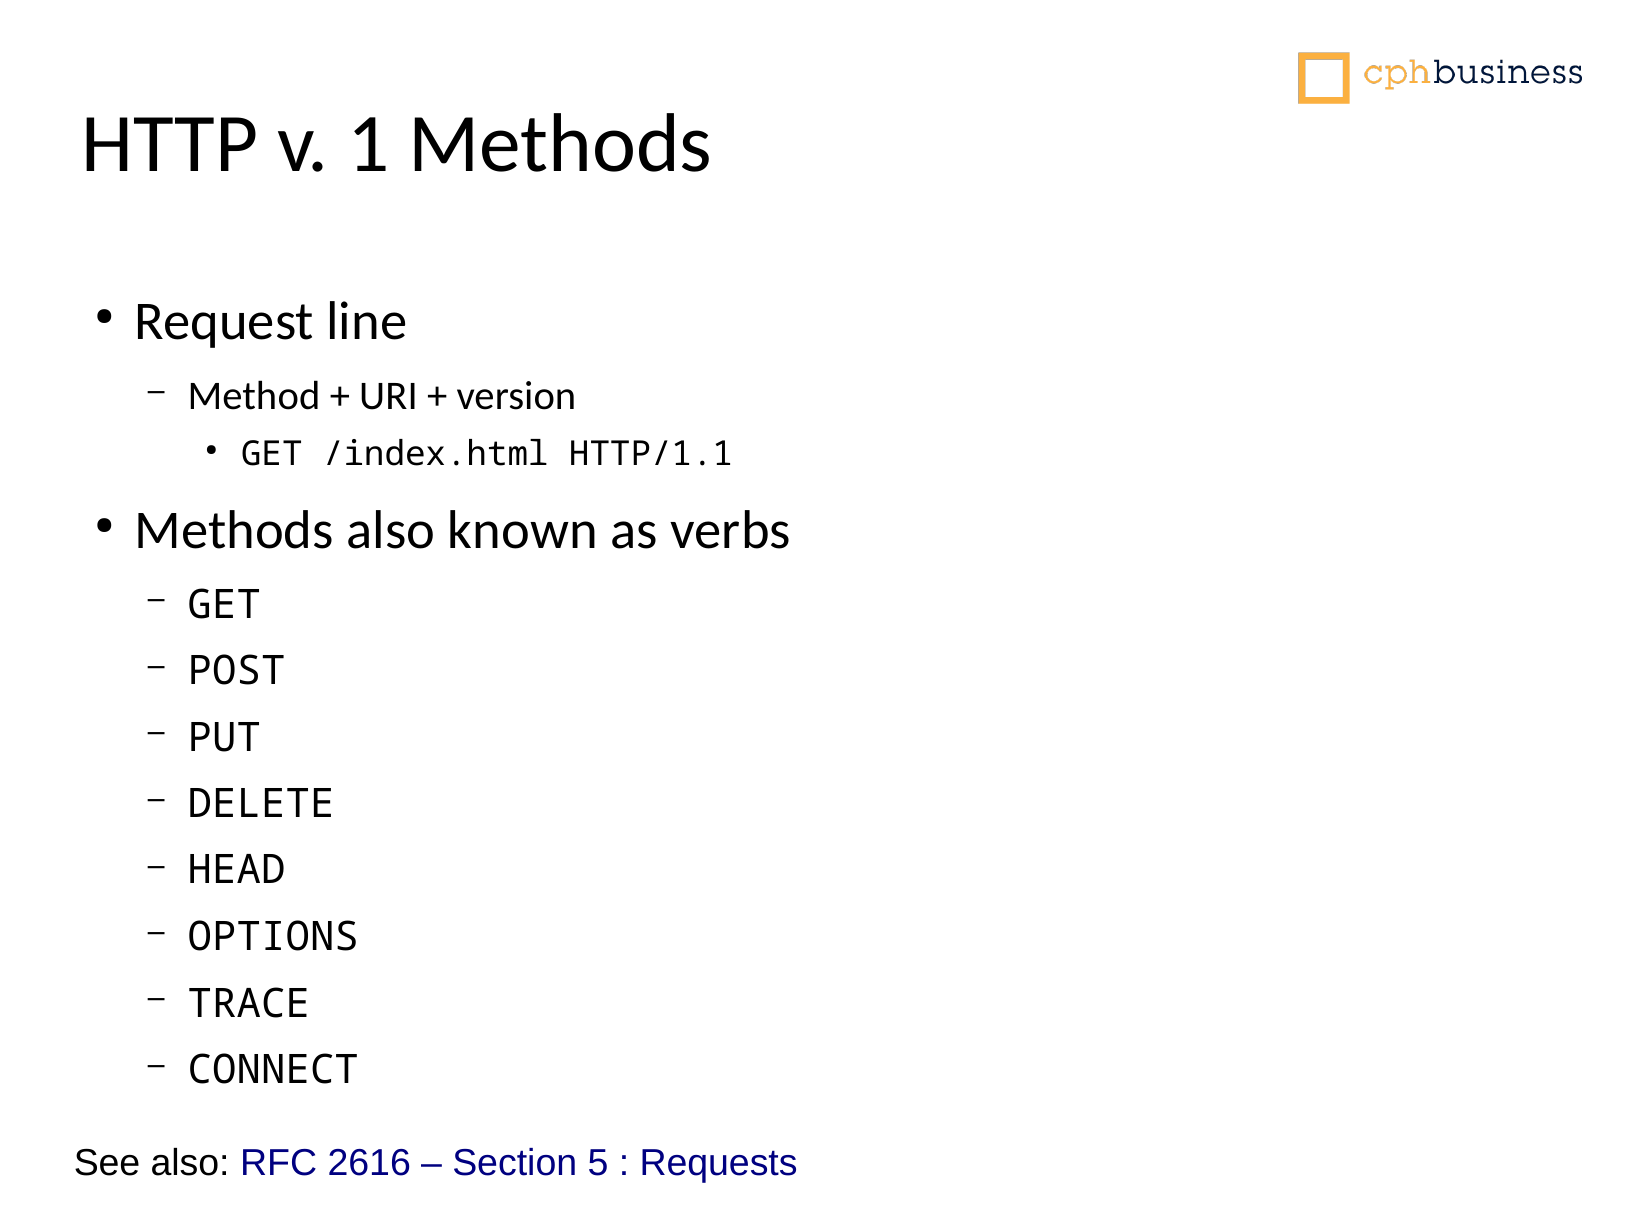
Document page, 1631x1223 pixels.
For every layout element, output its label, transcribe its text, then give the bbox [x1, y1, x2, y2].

title HTTP v. 1 Methods [81, 48, 1549, 253]
list Request line Method + URI + version GET /index.html HTTP/1.1 Methods also known as verbs GET POST PUT DELETE HEAD OPTIONS TRACE CONNECT [81, 285, 1549, 1092]
picture [1247, 1, 1631, 155]
text_box See also: RFC 2616 – Section 5 : Requests [59, 1133, 1536, 1191]
